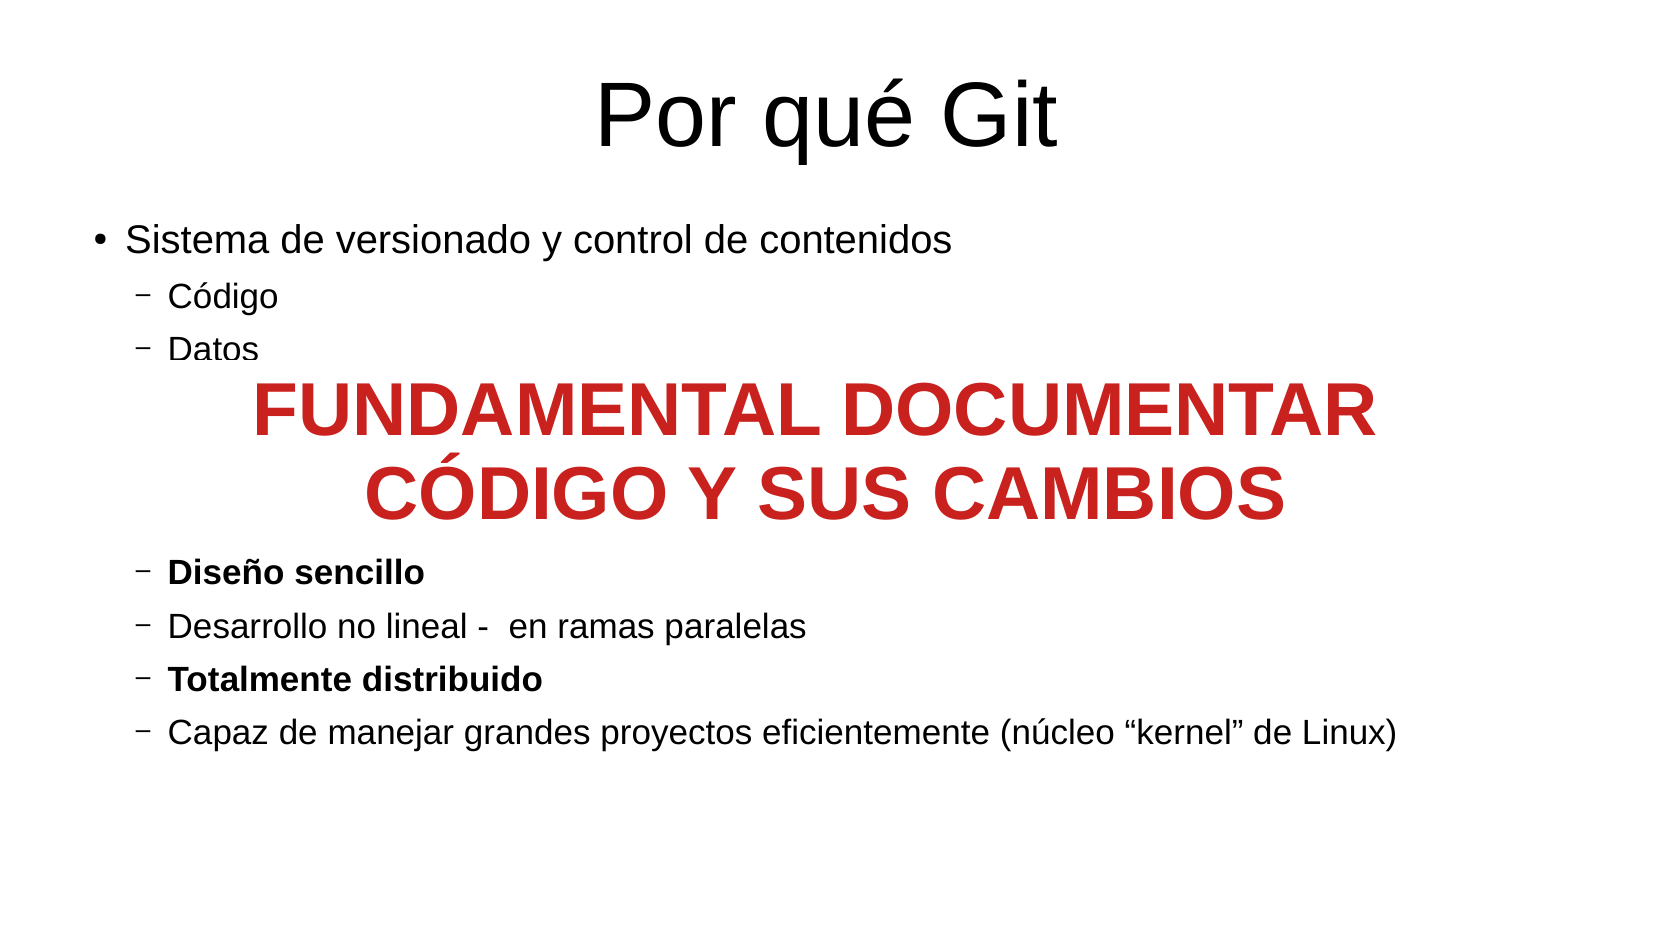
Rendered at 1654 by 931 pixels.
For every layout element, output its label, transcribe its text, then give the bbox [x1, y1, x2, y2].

text_box FUNDAMENTAL DOCUMENTAR CÓDIGO Y SUS CAMBIOS [60, 360, 1571, 543]
list Sistema de versionado y control de contenidos Código Datos Texto Características Rápido Diseño sencillo Desarrollo no lineal - en ramas paralelas Totalmente distribuido Capaz de manejar grandes proyectos eficientemente (núcleo “kernel” de Linux) [82, 217, 1571, 360]
title Por qué Git [82, 37, 1571, 193]
list Sistema de versionado y control de contenidos Código Datos Texto Características Rápido Diseño sencillo Desarrollo no lineal - en ramas paralelas Totalmente distribuido Capaz de manejar grandes proyectos eficientemente (núcleo “kernel” de Linux) [82, 543, 1571, 758]
